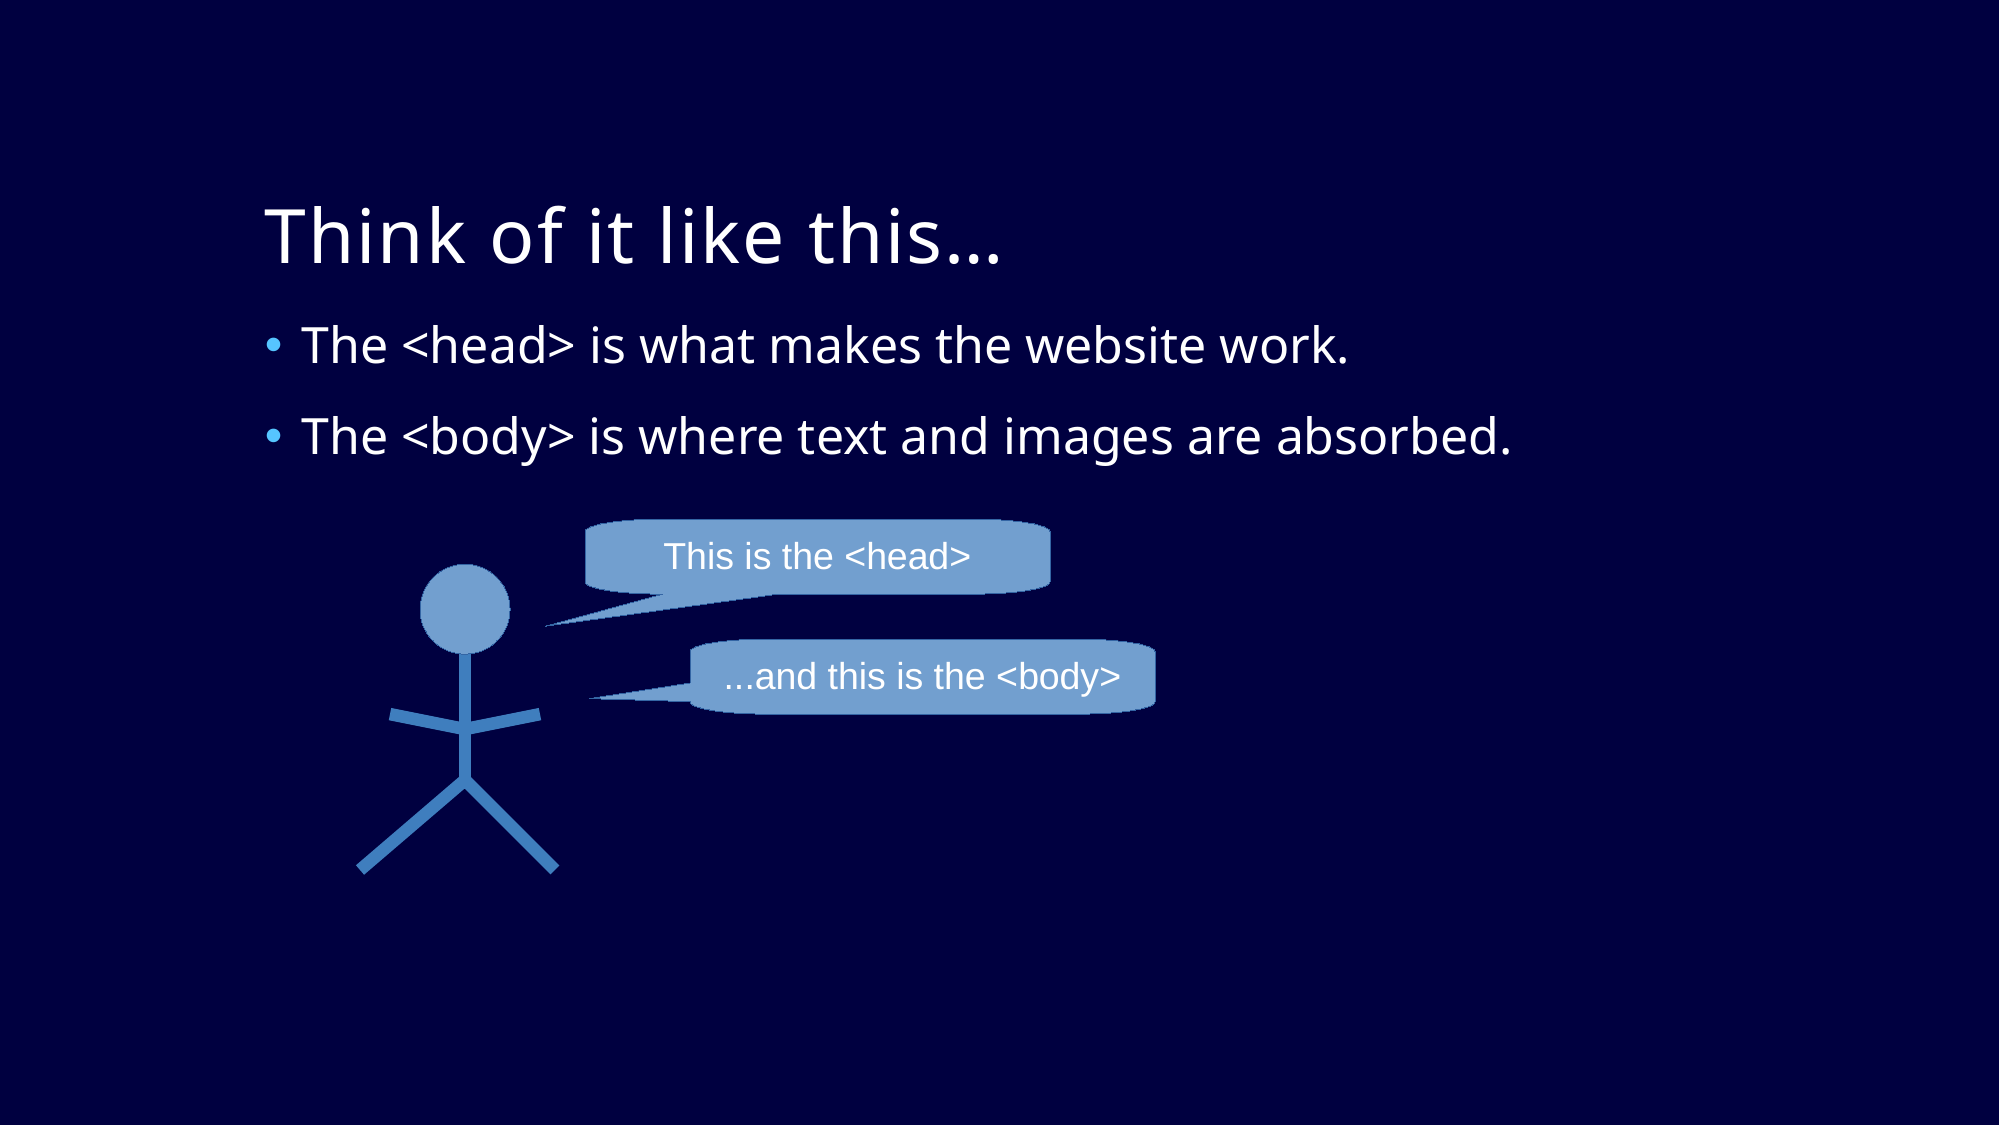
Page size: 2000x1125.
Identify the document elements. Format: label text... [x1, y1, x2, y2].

text_box ...and this is the <body> [589, 639, 1156, 715]
list The <head> is what makes the website work. The <body> is where text and images are absorbed. [249, 312, 1749, 988]
text_box This is the <head> [545, 519, 1051, 627]
title Think of it like this… [249, 62, 1750, 288]
text_box [420, 564, 511, 655]
